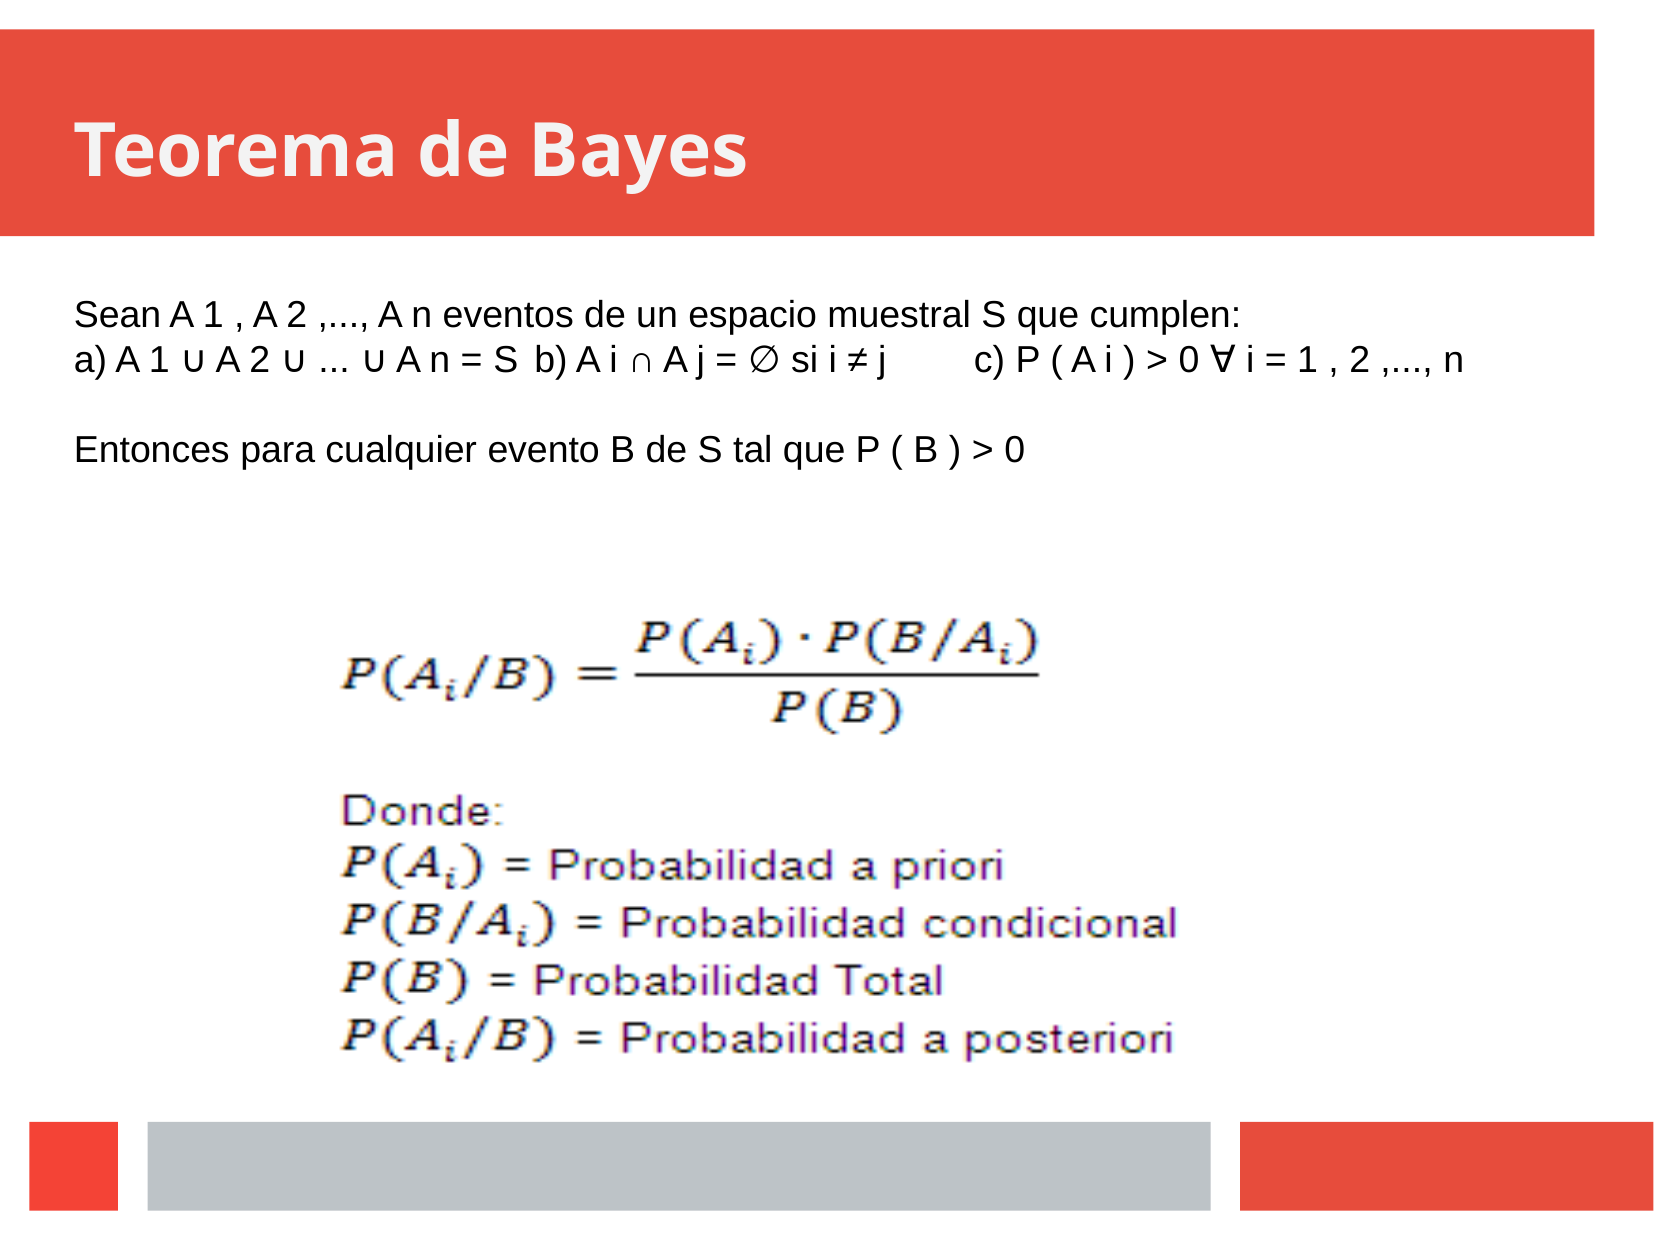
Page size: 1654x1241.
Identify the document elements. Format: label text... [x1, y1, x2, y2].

picture [293, 553, 1225, 1084]
list Sean A 1 , A 2 ,..., A n eventos de un espacio muestral S que cumplen: a) A 1 ∪ A 2 ∪ ... ∪ A n = S b) A i ∩ A j = ∅ si i ≠ j c) P ( A i ) > 0 ∀ i = 1 , 2 ,..., n Entonces para cualquier evento B de S tal que P ( B ) > 0 [59, 274, 1565, 641]
title Teorema de Bayes [59, 59, 1595, 207]
